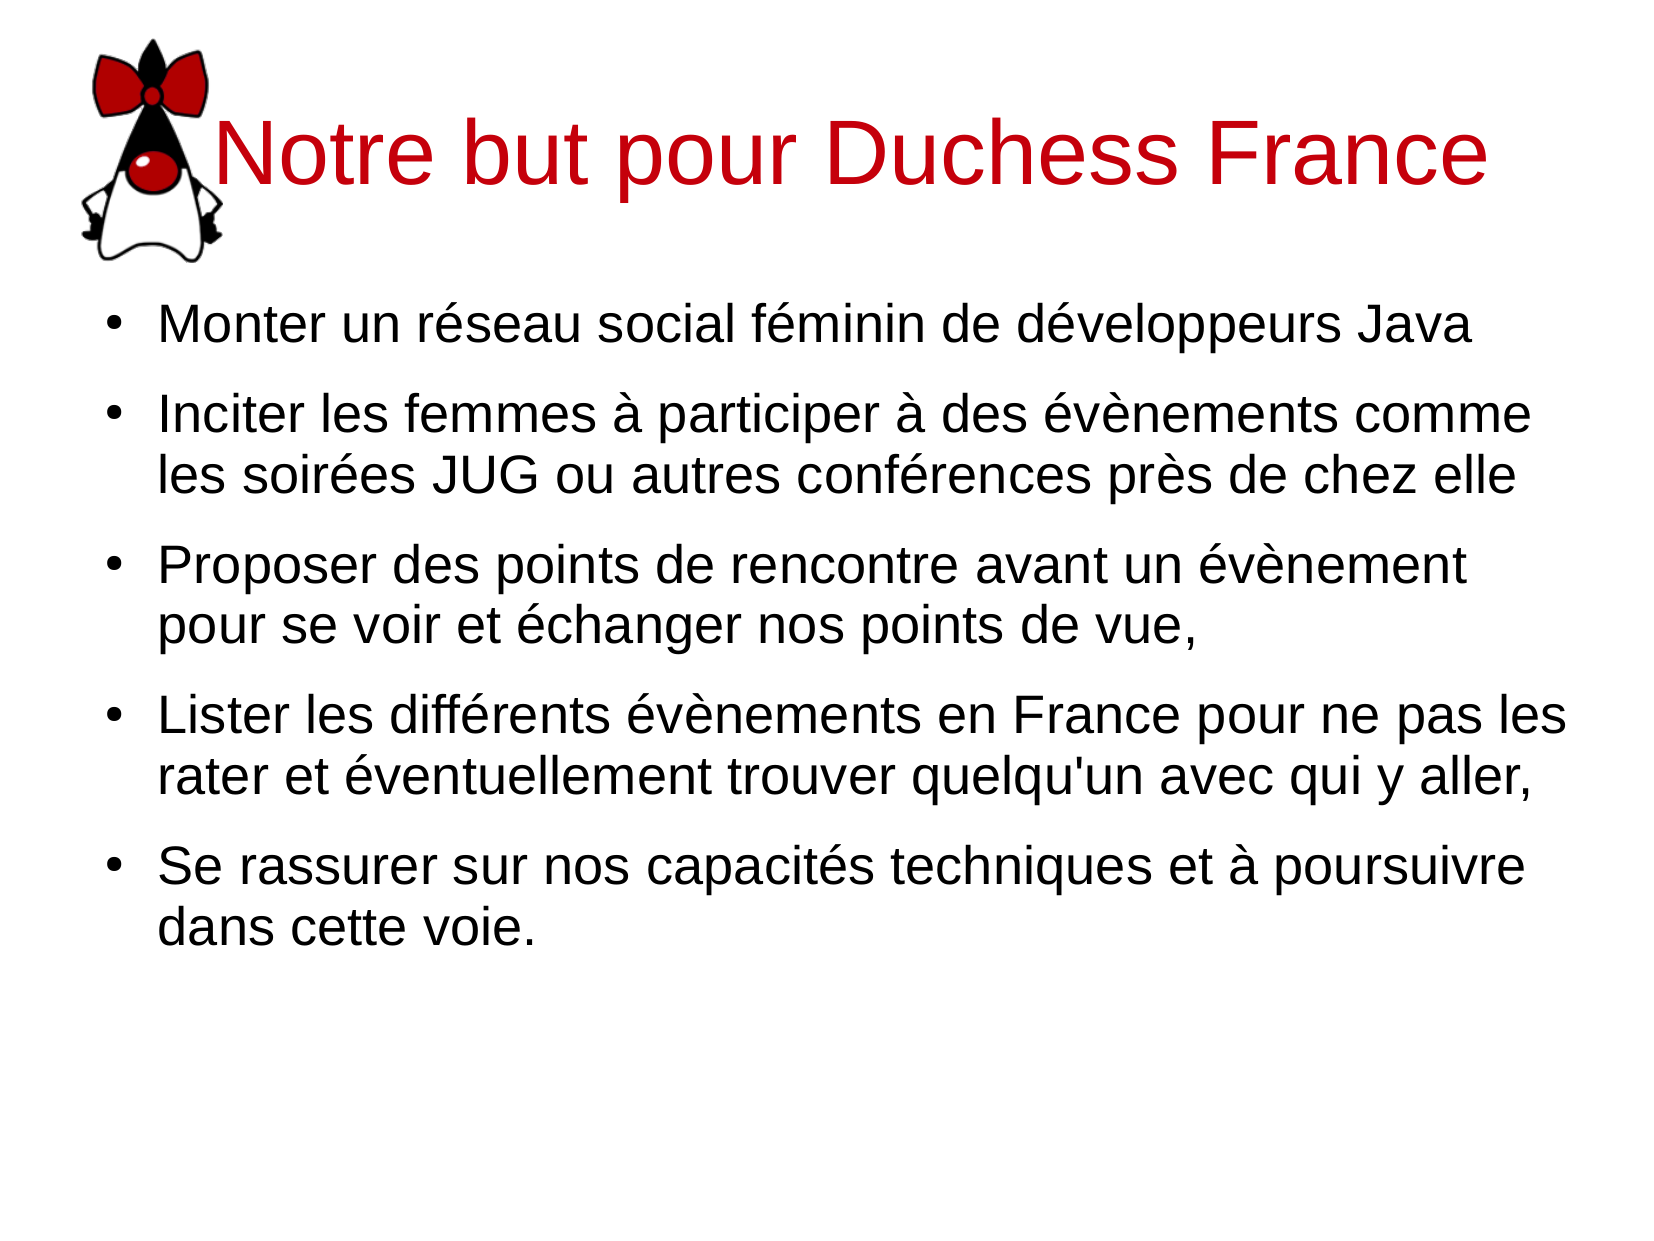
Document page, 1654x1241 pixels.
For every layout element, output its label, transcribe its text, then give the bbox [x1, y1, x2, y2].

title Notre but pour Duchess France [82, 49, 1571, 257]
picture [37, 37, 263, 263]
list Monter un réseau social féminin de développeurs Java Inciter les femmes à participer à des évènements comme les soirées JUG ou autres conférences près de chez elle Proposer des points de rencontre avant un évènement pour se voir et échanger nos points de vue, Lister les différents évènements en France pour ne pas les rater et éventuellement trouver quelqu'un avec qui y aller, Se rassurer sur nos capacités techniques et à poursuivre dans cette voie. [86, 293, 1576, 1163]
